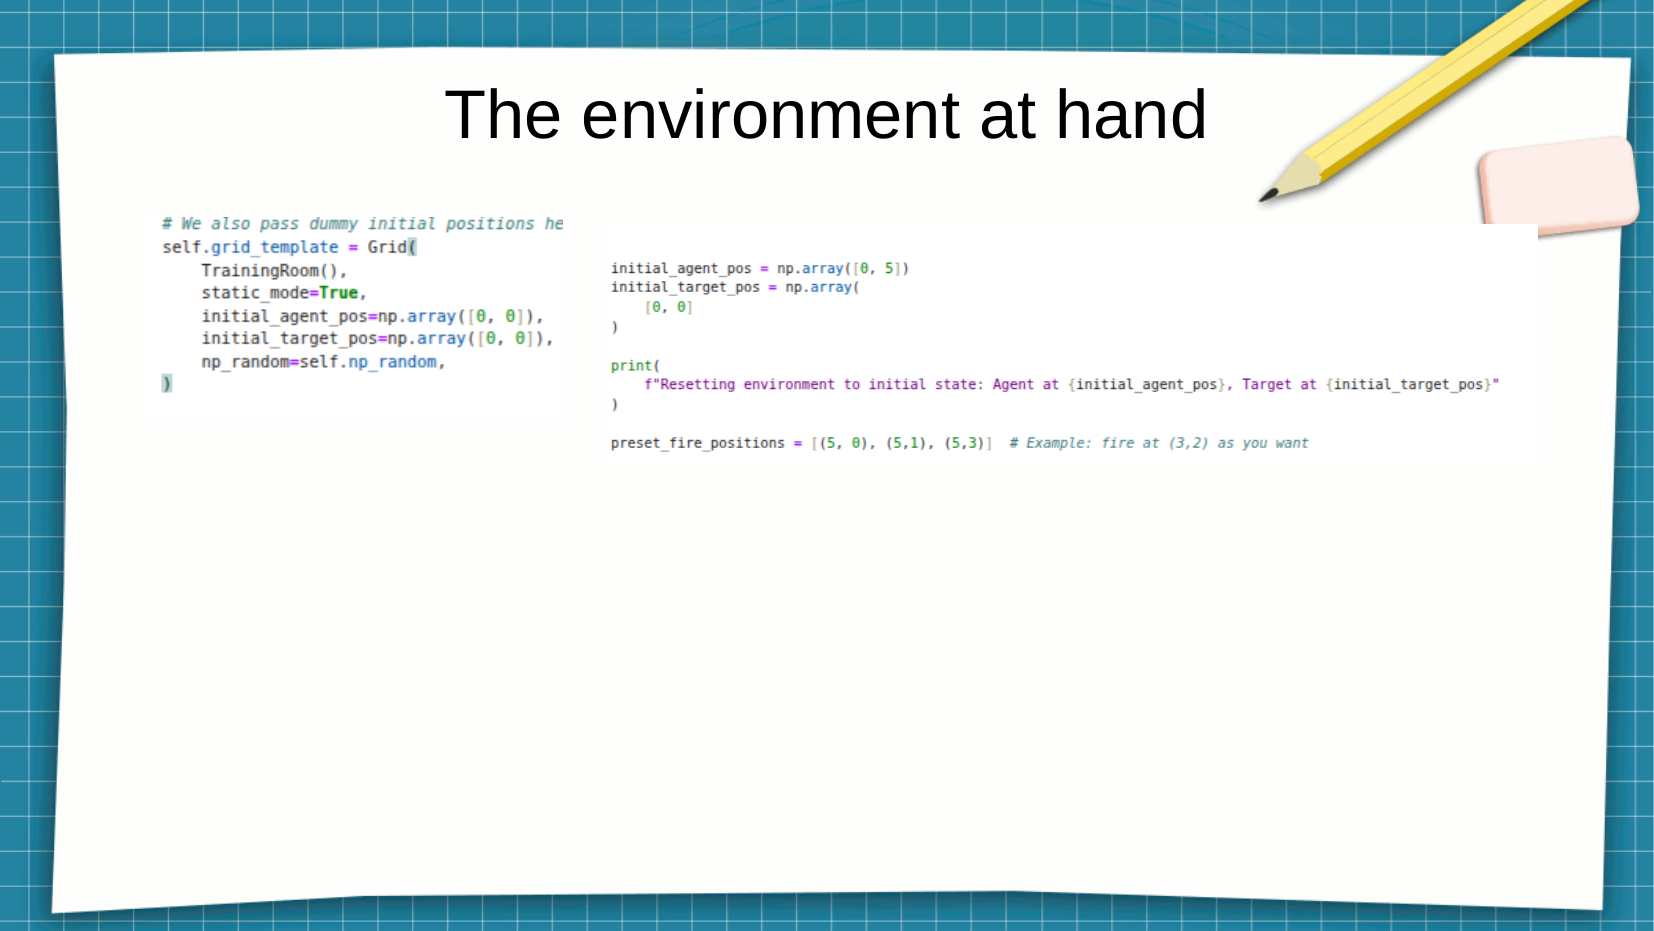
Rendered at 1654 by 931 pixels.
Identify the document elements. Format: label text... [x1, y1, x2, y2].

picture [0, 0, 1654, 931]
title The environment at hand [82, 37, 1571, 193]
